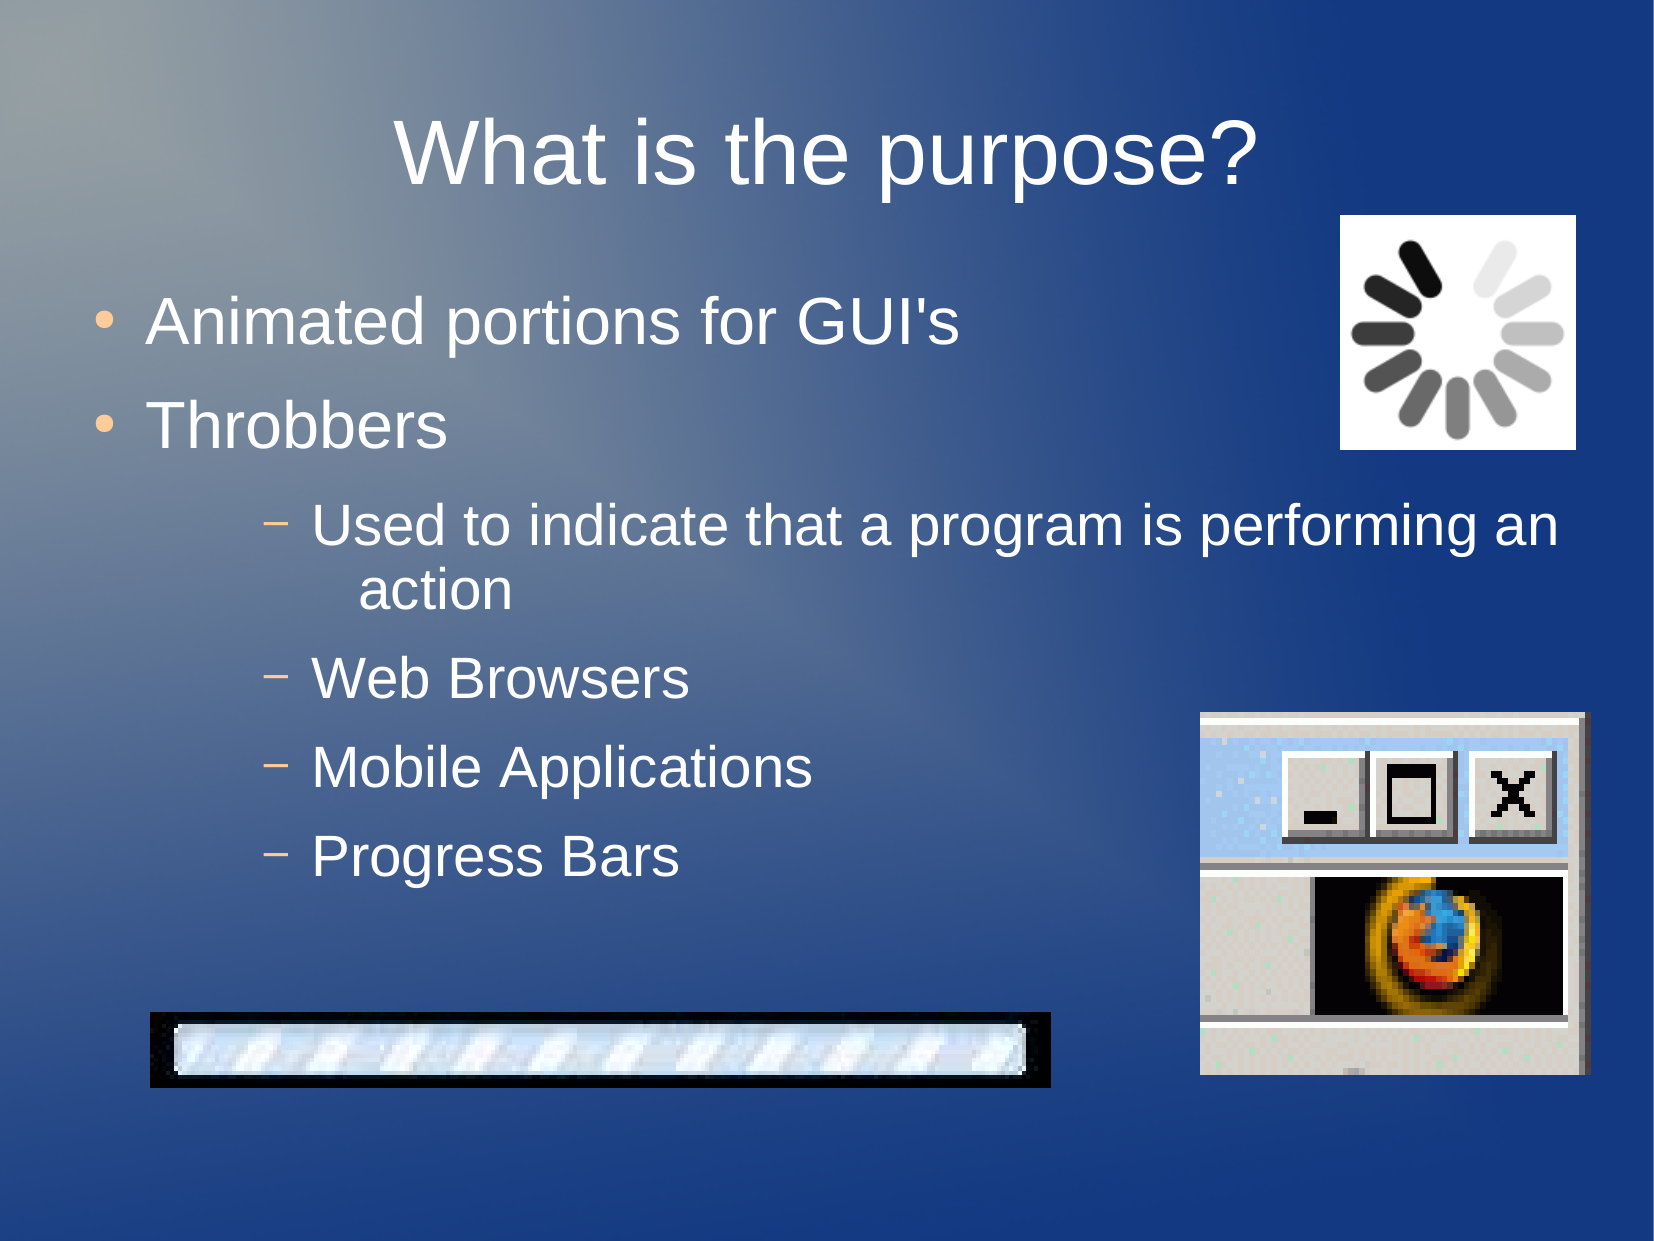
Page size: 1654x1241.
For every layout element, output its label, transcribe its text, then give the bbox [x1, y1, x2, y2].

picture [0, 0, 1654, 1241]
title What is the purpose? [82, 56, 1571, 250]
list Animated portions for GUI's Throbbers Used to indicate that a program is performing an action Web Browsers Mobile Applications Progress Bars [75, 283, 1564, 1088]
